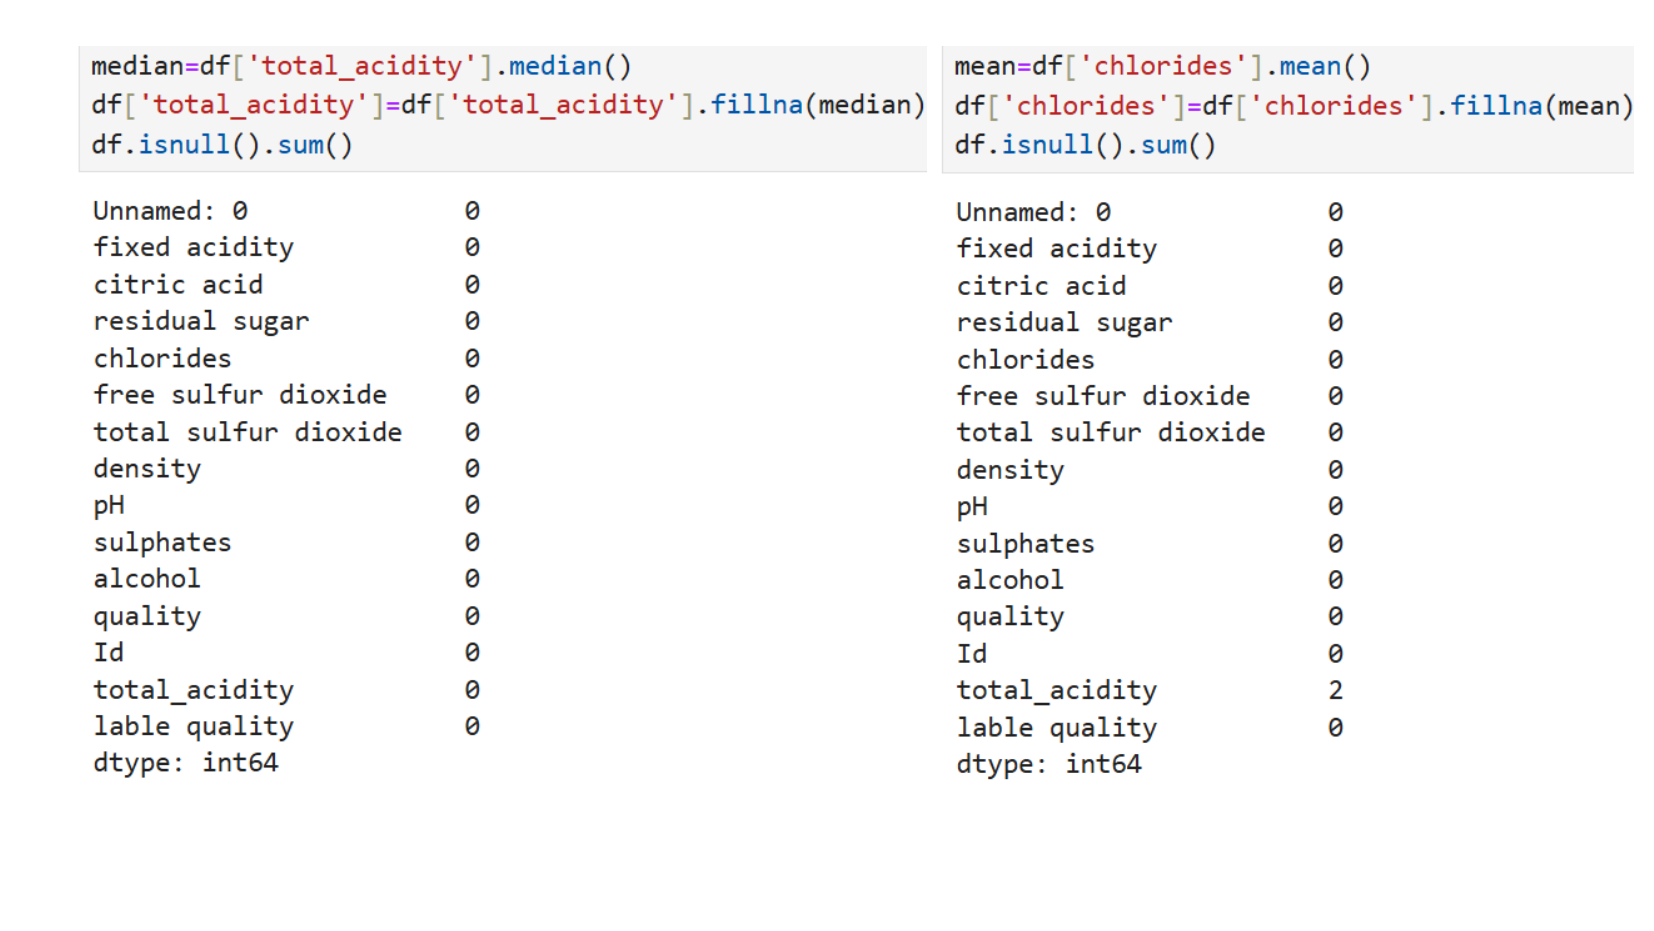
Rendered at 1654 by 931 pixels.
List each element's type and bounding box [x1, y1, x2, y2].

picture [937, 46, 1634, 788]
picture [75, 46, 927, 779]
